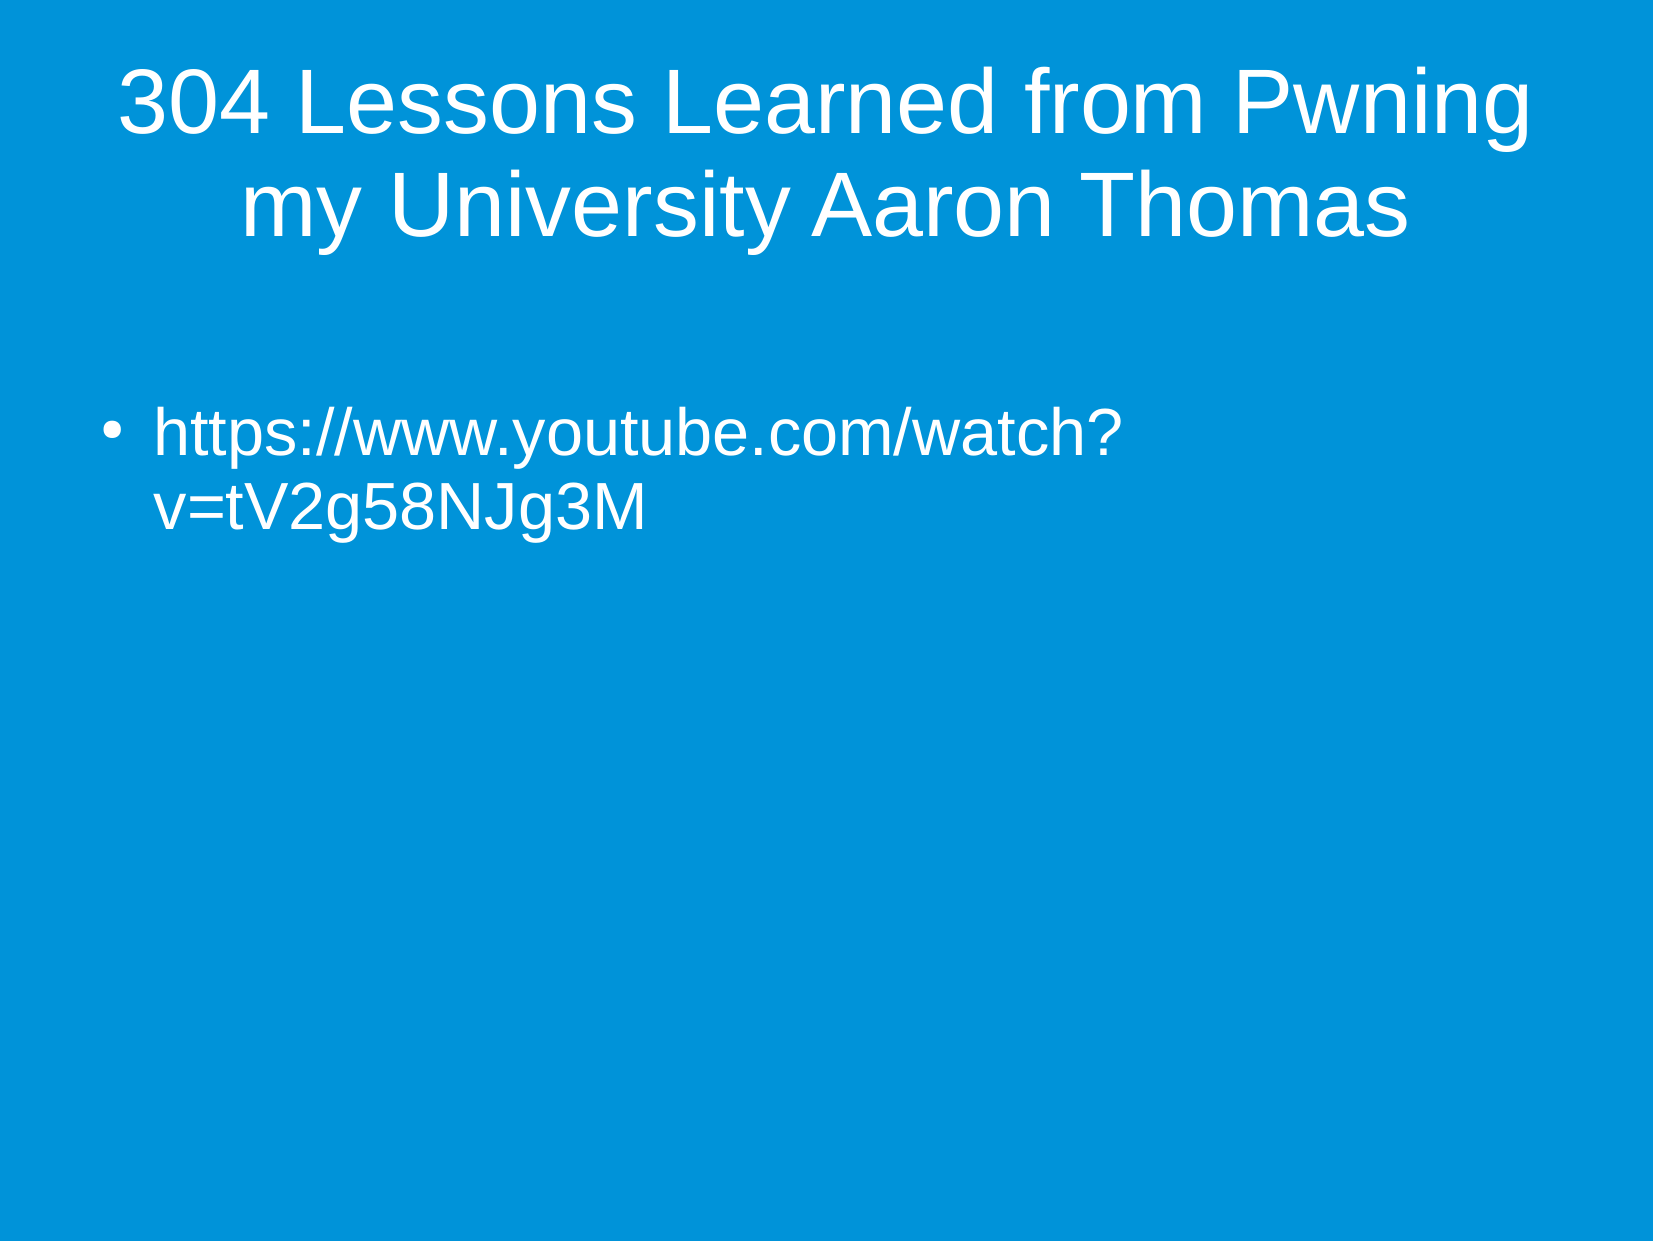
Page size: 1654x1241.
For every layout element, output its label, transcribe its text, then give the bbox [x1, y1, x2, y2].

list https://www.youtube.com/watch?v=tV2g58NJg3M [82, 290, 1571, 1010]
title 304 Lessons Learned from Pwning my University Aaron Thomas [82, 49, 1571, 257]
